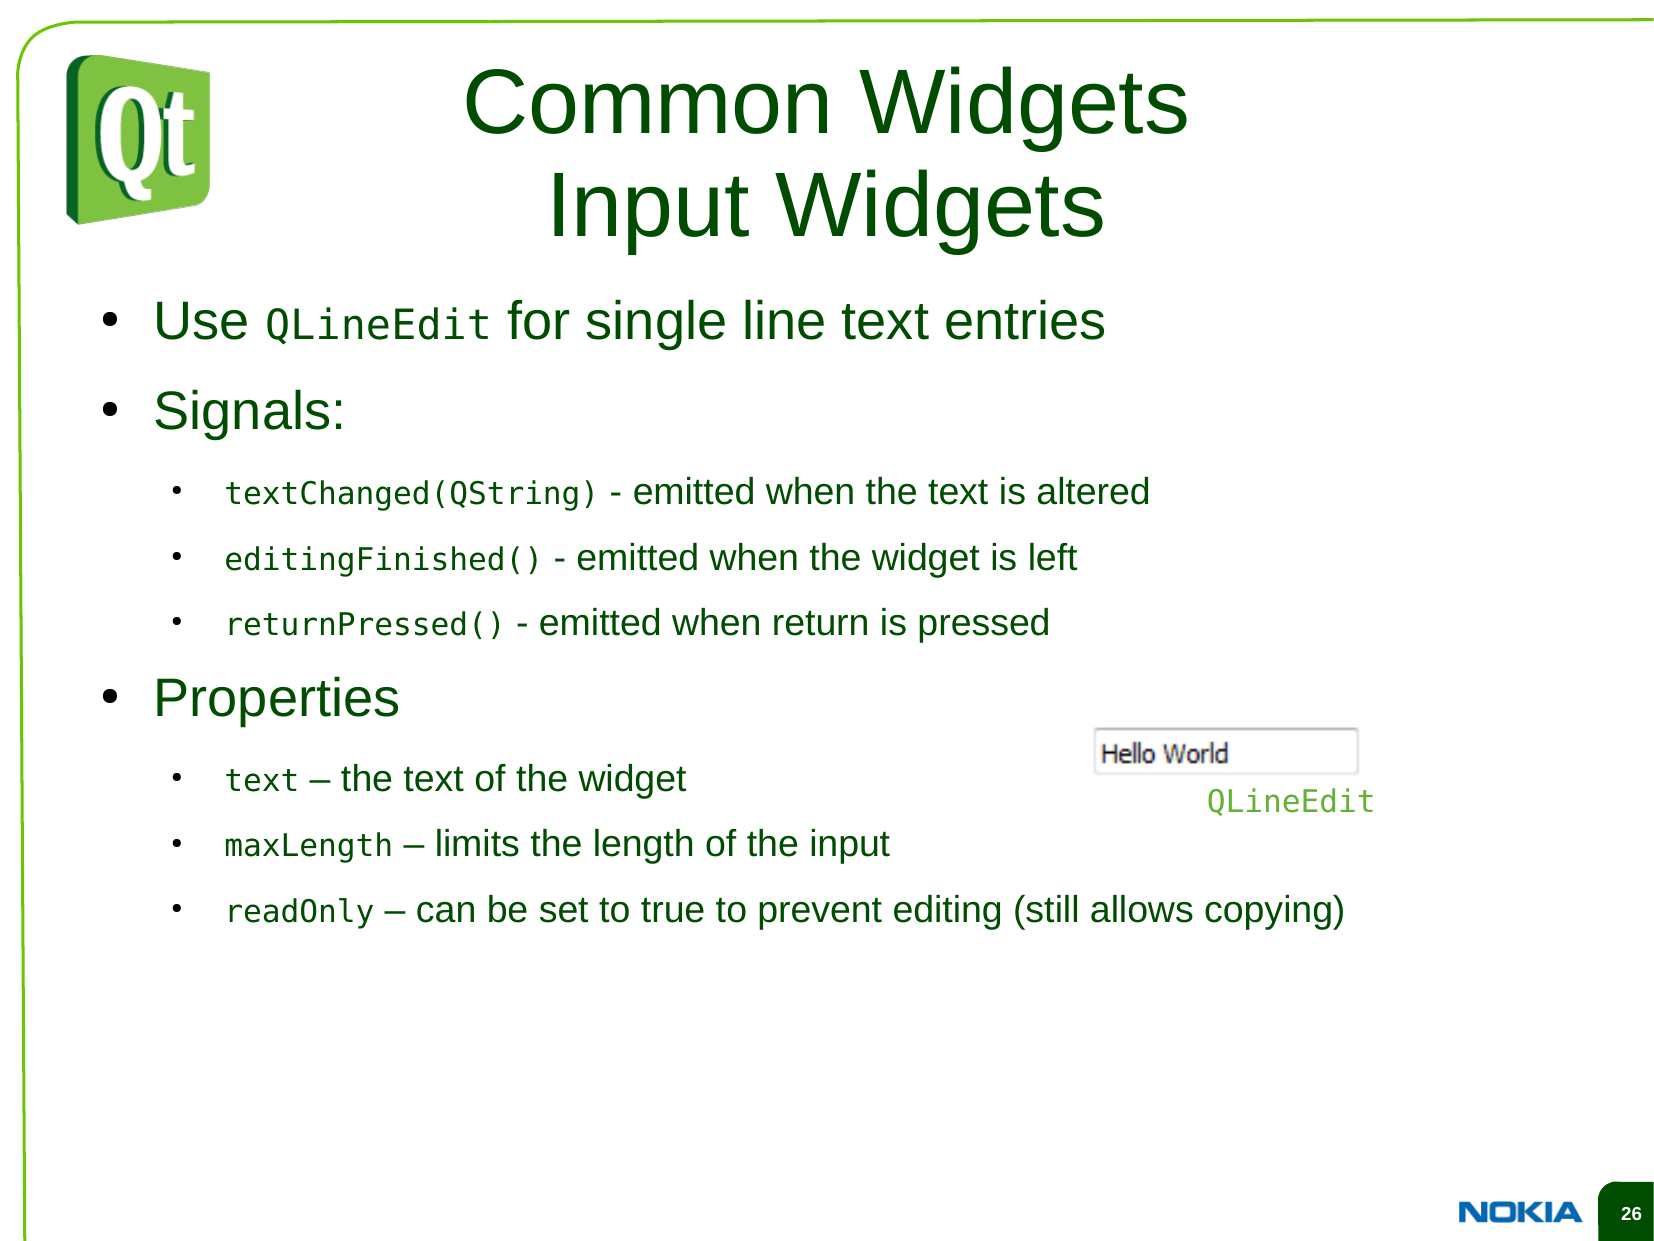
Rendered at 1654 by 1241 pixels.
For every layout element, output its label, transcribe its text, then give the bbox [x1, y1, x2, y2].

list Use QLineEdit for single line text entries Signals: textChanged(QString) - emitted when the text is altered editingFinished() - emitted when the widget is left returnPressed() - emitted when return is pressed Properties text – the text of the widget maxLength – limits the length of the input readOnly – can be set to true to prevent editing (still allows copying) [82, 290, 1571, 1094]
picture [1092, 726, 1362, 778]
picture [1459, 1201, 1583, 1223]
title Common Widgets Input Widgets [82, 50, 1571, 256]
text_box QLineEdit [1192, 775, 1391, 827]
picture [66, 55, 82, 225]
